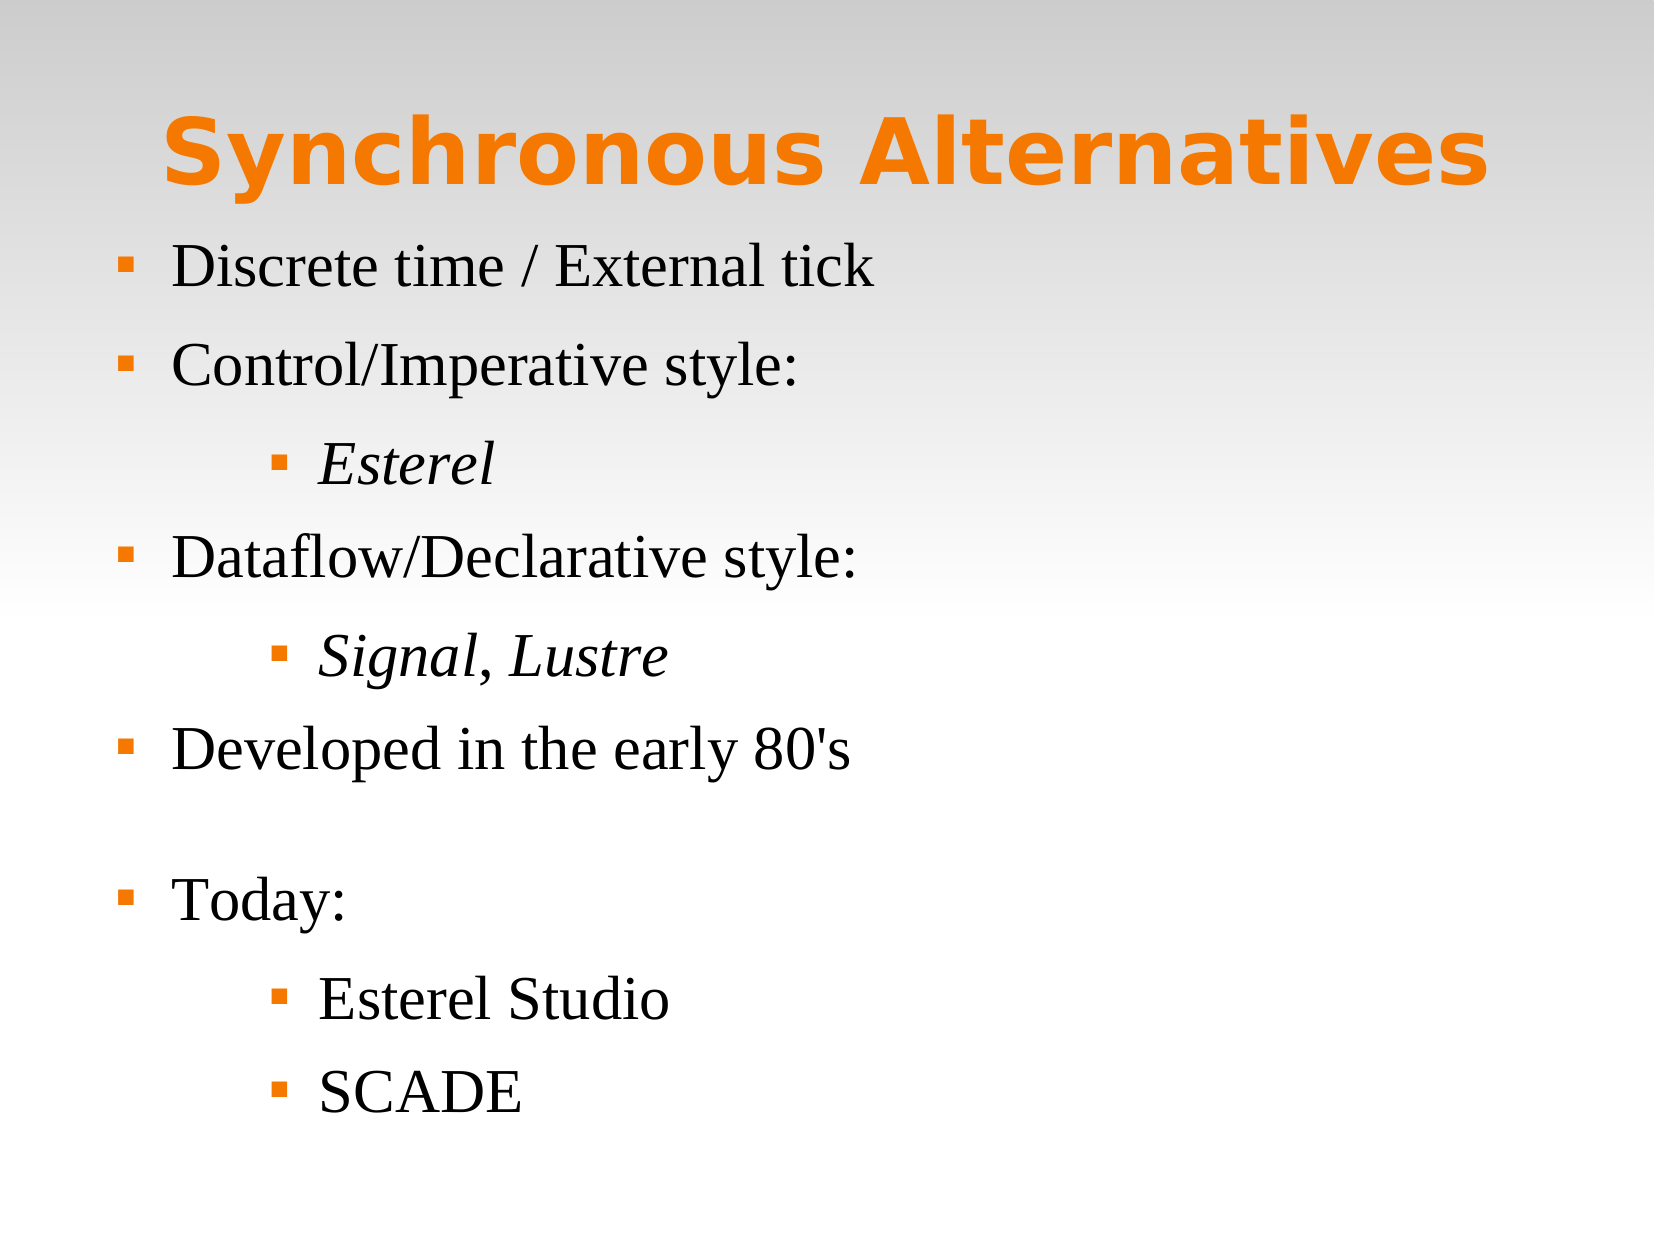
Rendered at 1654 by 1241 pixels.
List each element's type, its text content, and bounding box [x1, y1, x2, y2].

list Discrete time / External tick Control/Imperative style: Esterel Dataflow/Declarative style: Signal, Lustre Developed in the early 80's Today: Esterel Studio SCADE [82, 231, 1571, 1185]
title Synchronous Alternatives [82, 49, 1571, 231]
